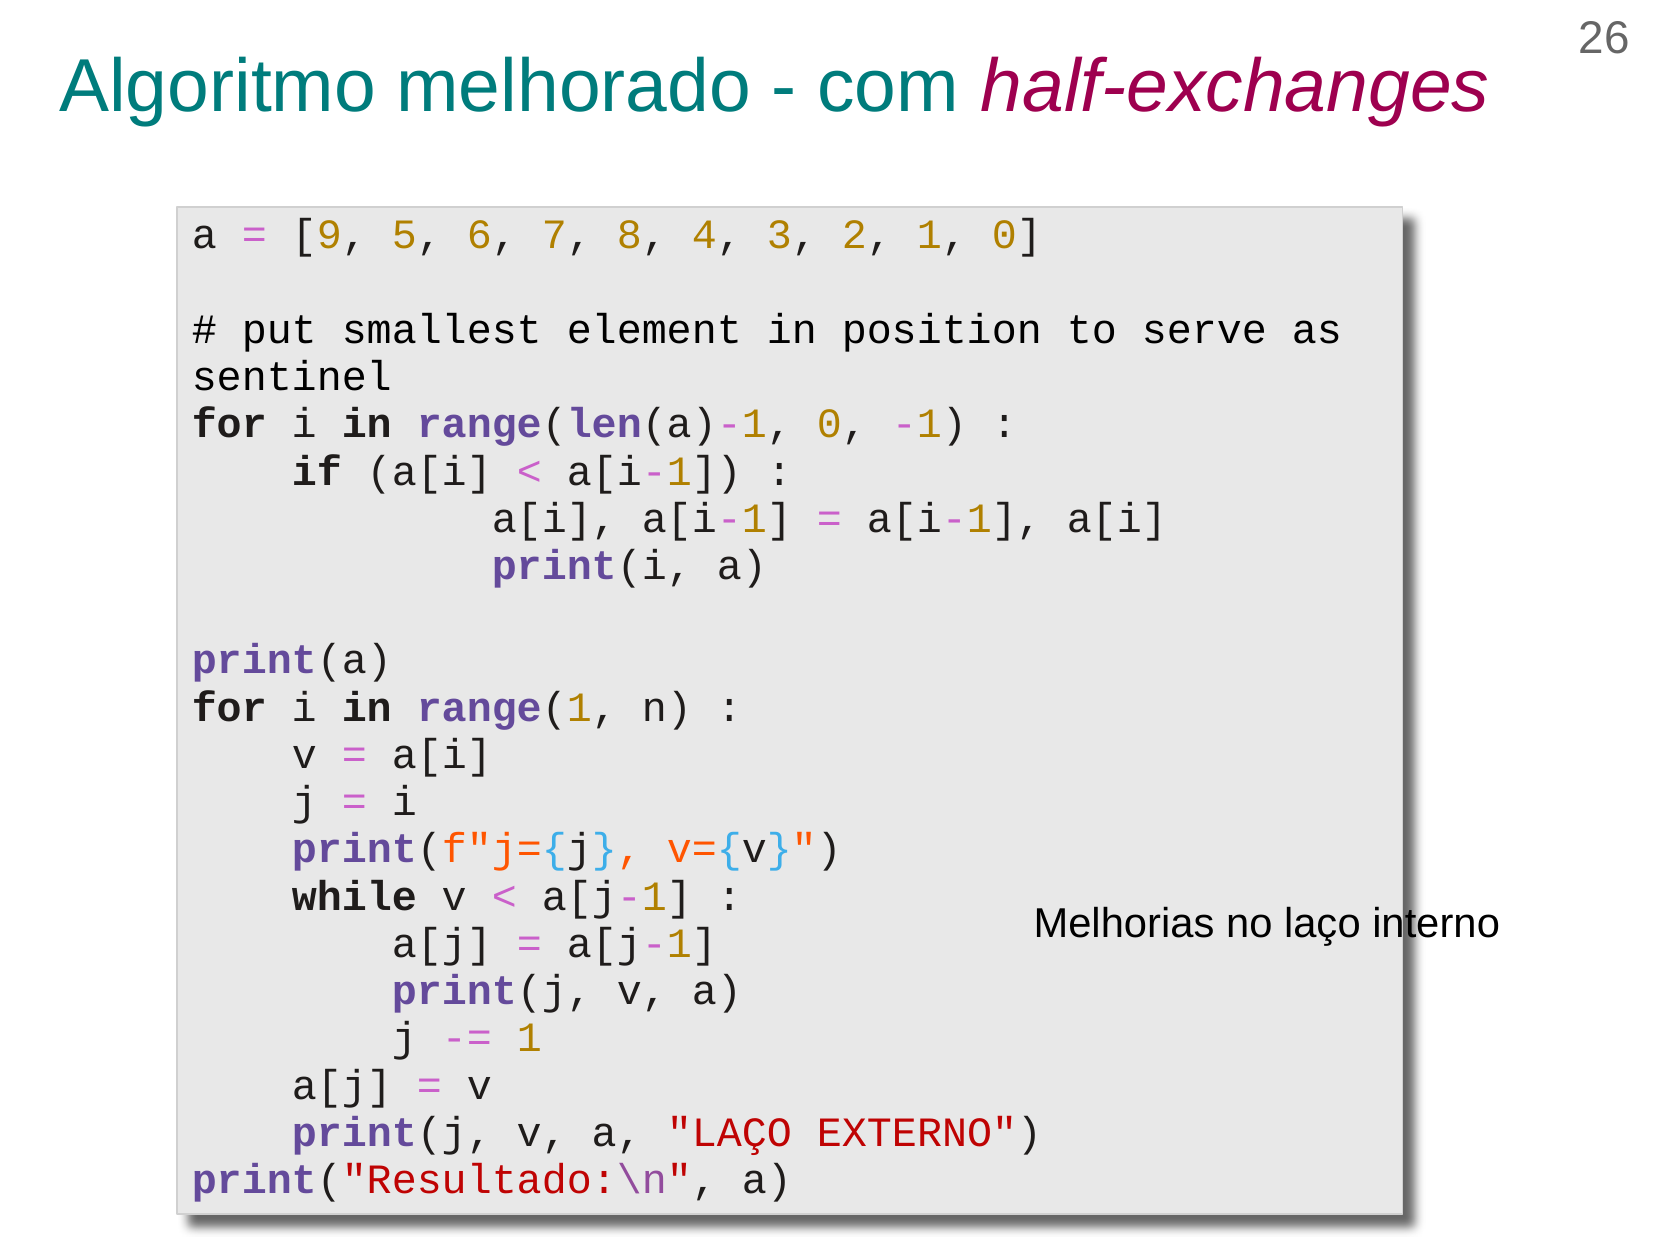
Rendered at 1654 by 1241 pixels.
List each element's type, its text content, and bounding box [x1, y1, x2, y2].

title Algoritmo melhorado - com half-exchanges [59, 29, 1595, 148]
text_box a = [9, 5, 6, 7, 8, 4, 3, 2, 1, 0] # put smallest element in position to serve as sentinel for i in range(len(a)-1, 0, -1) : if (a[i] < a[i-1]) : a[i], a[i-1] = a[i-1], a[i] print(i, a) print(a) for i in range(1, n) : v = a[i] j = i print(f"j={j}, v={v}") while v < a[j-1] : a[j] = a[j-1] print(j, v, a) j -= 1 a[j] = v print(j, v, a, "LAÇO EXTERNO") print("Resultado:\n", a) [177, 206, 1403, 1214]
text_box Melhorias no laço interno [1018, 885, 1516, 955]
